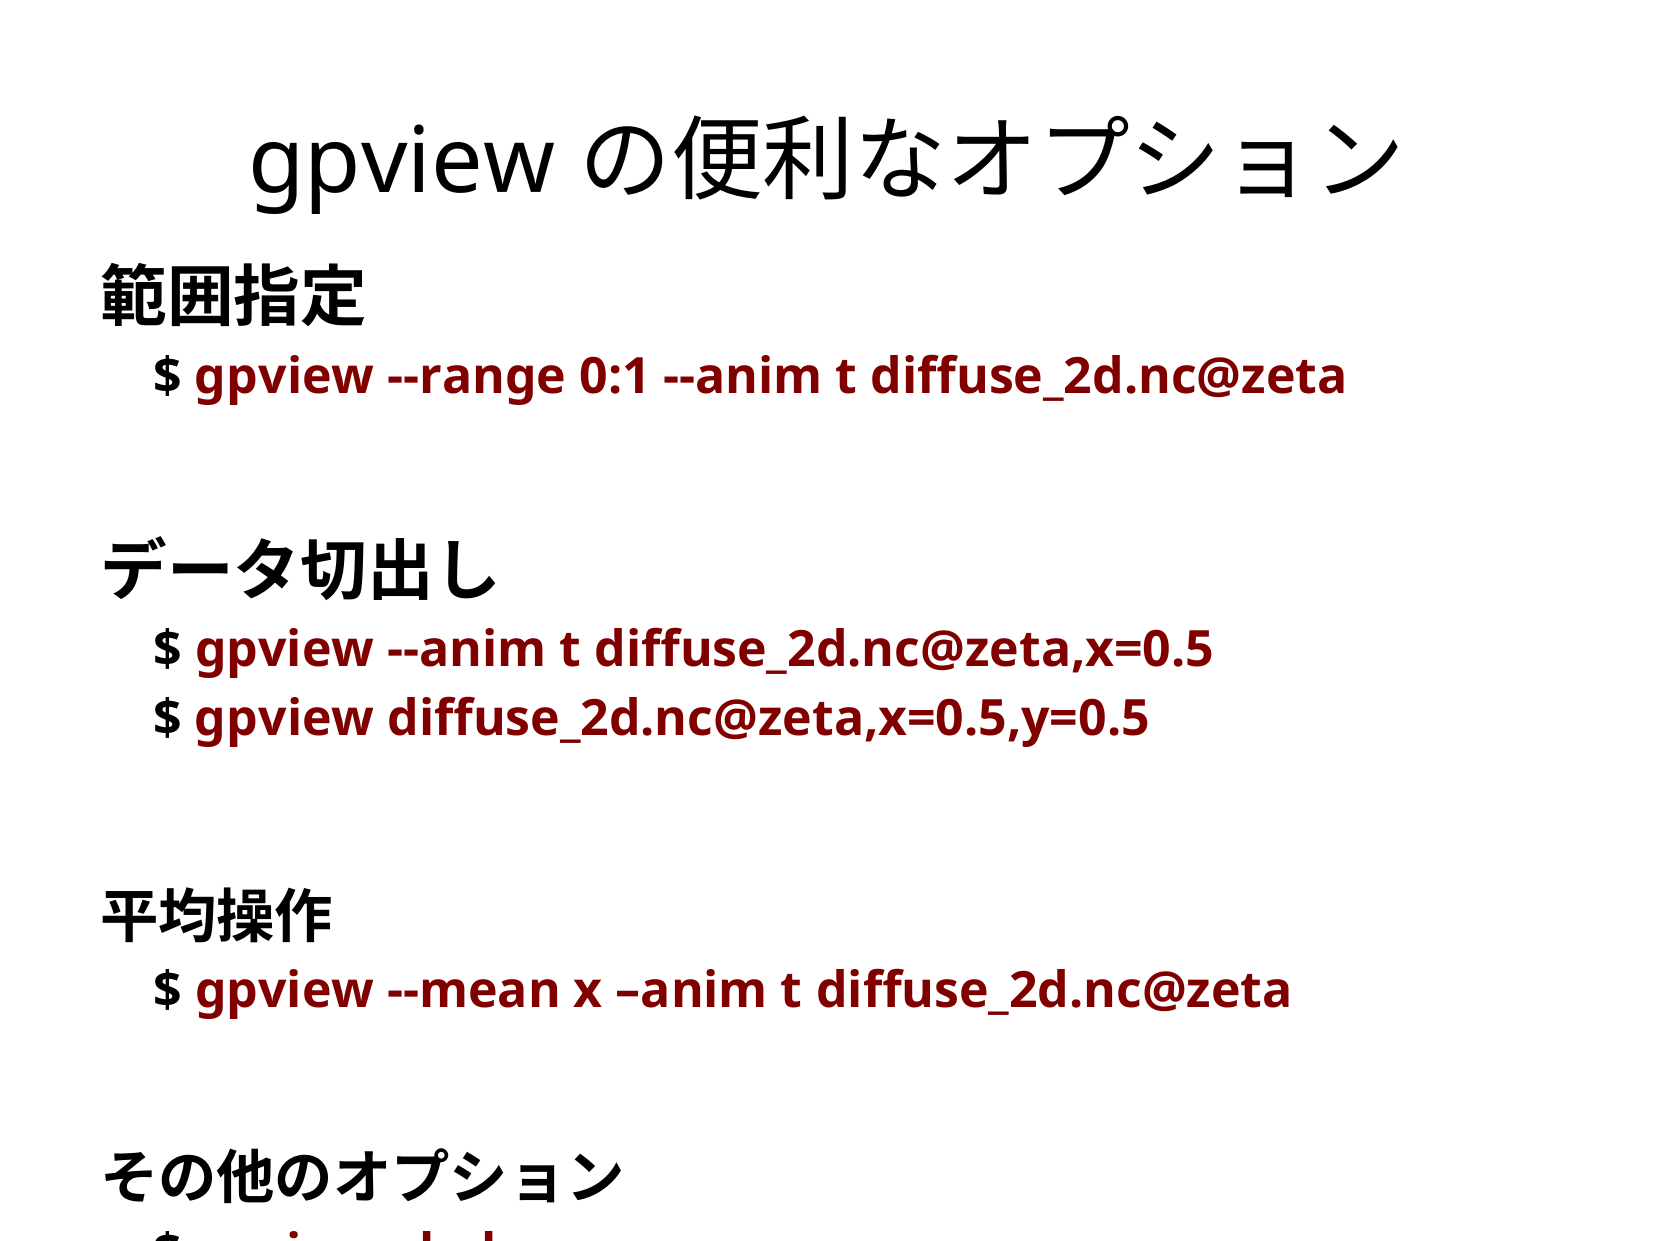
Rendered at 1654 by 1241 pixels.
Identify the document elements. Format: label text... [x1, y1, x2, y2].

list 範囲指定 $ gpview --range 0:1 --anim t diffuse_2d.nc@zeta データ切出し $ gpview --anim t diffuse_2d.nc@zeta,x=0.5 $ gpview diffuse_2d.nc@zeta,x=0.5,y=0.5 平均操作 $ gpview --mean x –anim t diffuse_2d.nc@zeta その他のオプション $ gpview --help [82, 242, 1571, 1180]
title gpview の便利なオプション [82, 49, 1571, 242]
